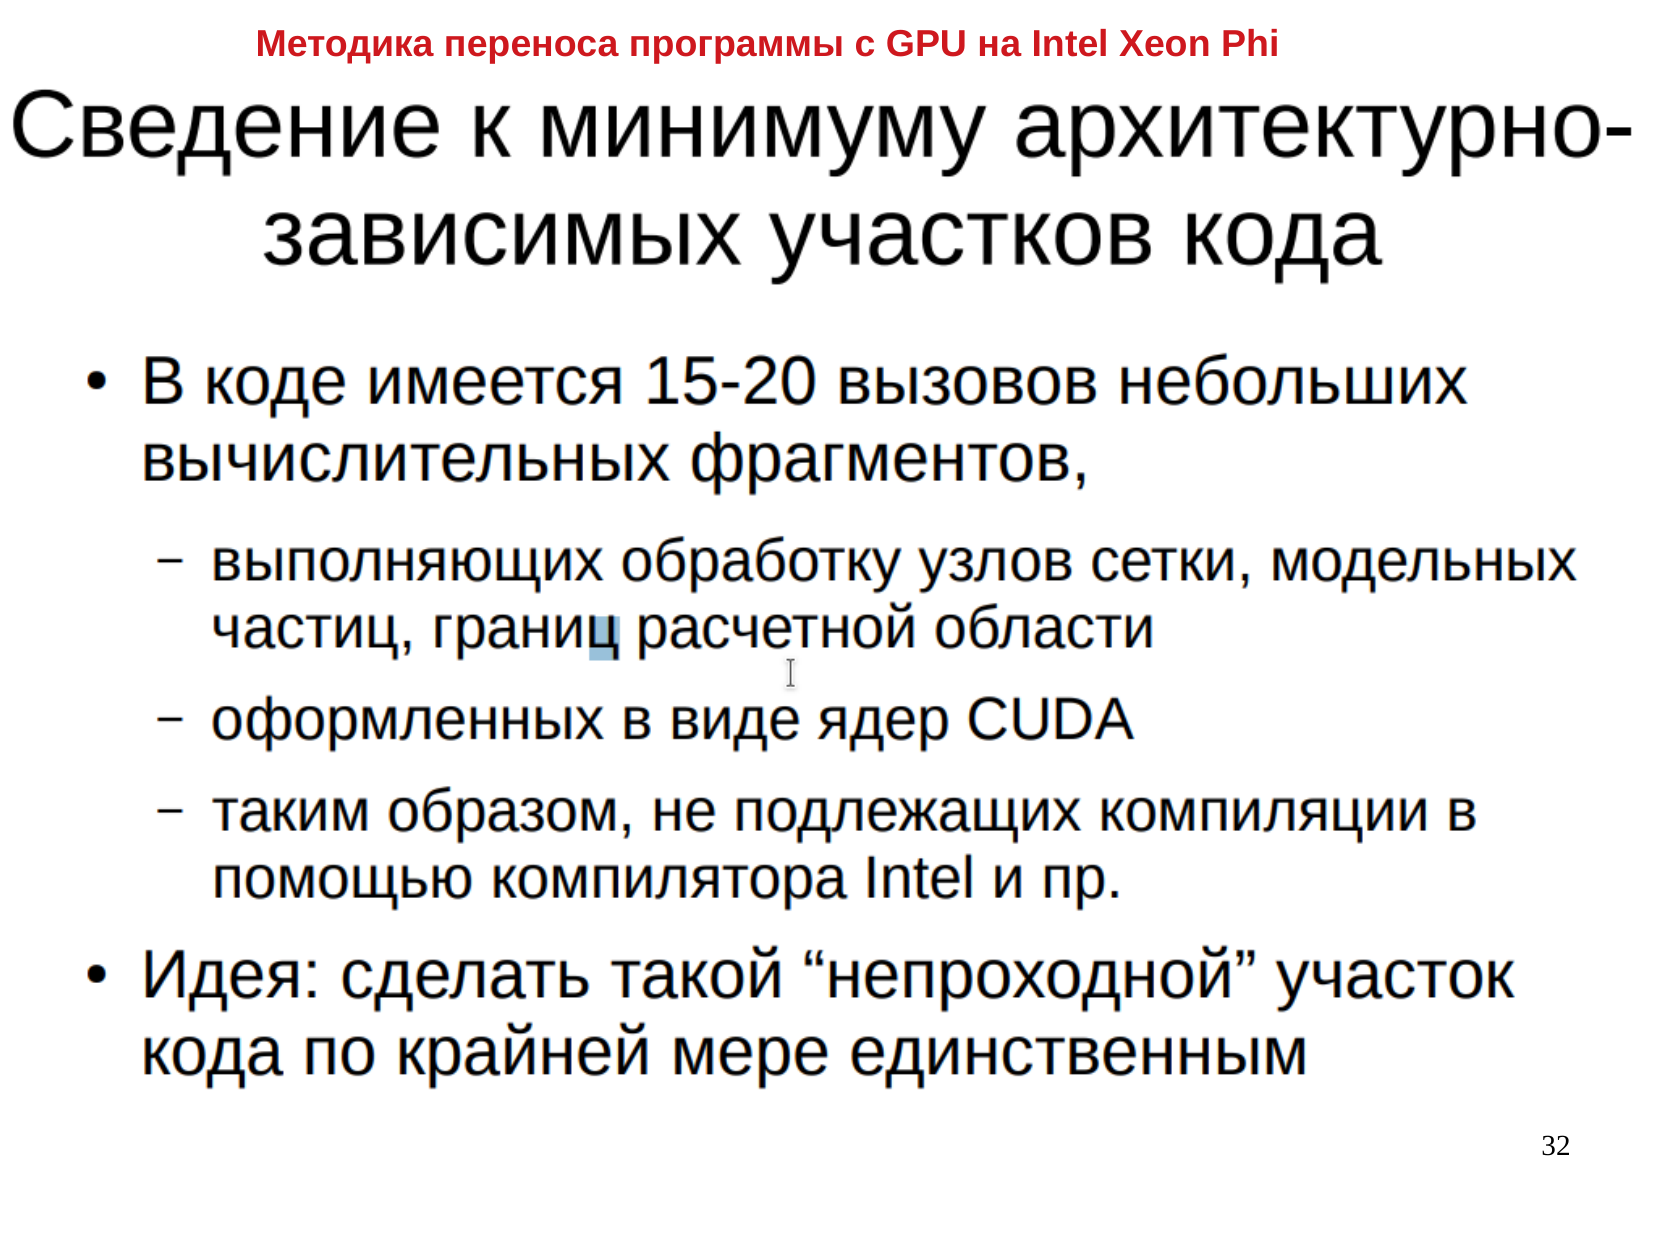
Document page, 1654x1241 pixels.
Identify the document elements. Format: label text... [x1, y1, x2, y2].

picture [0, 59, 1654, 1122]
text_box Методика переноса программы с GPU на Intel Xeon Phi [240, 15, 1336, 114]
